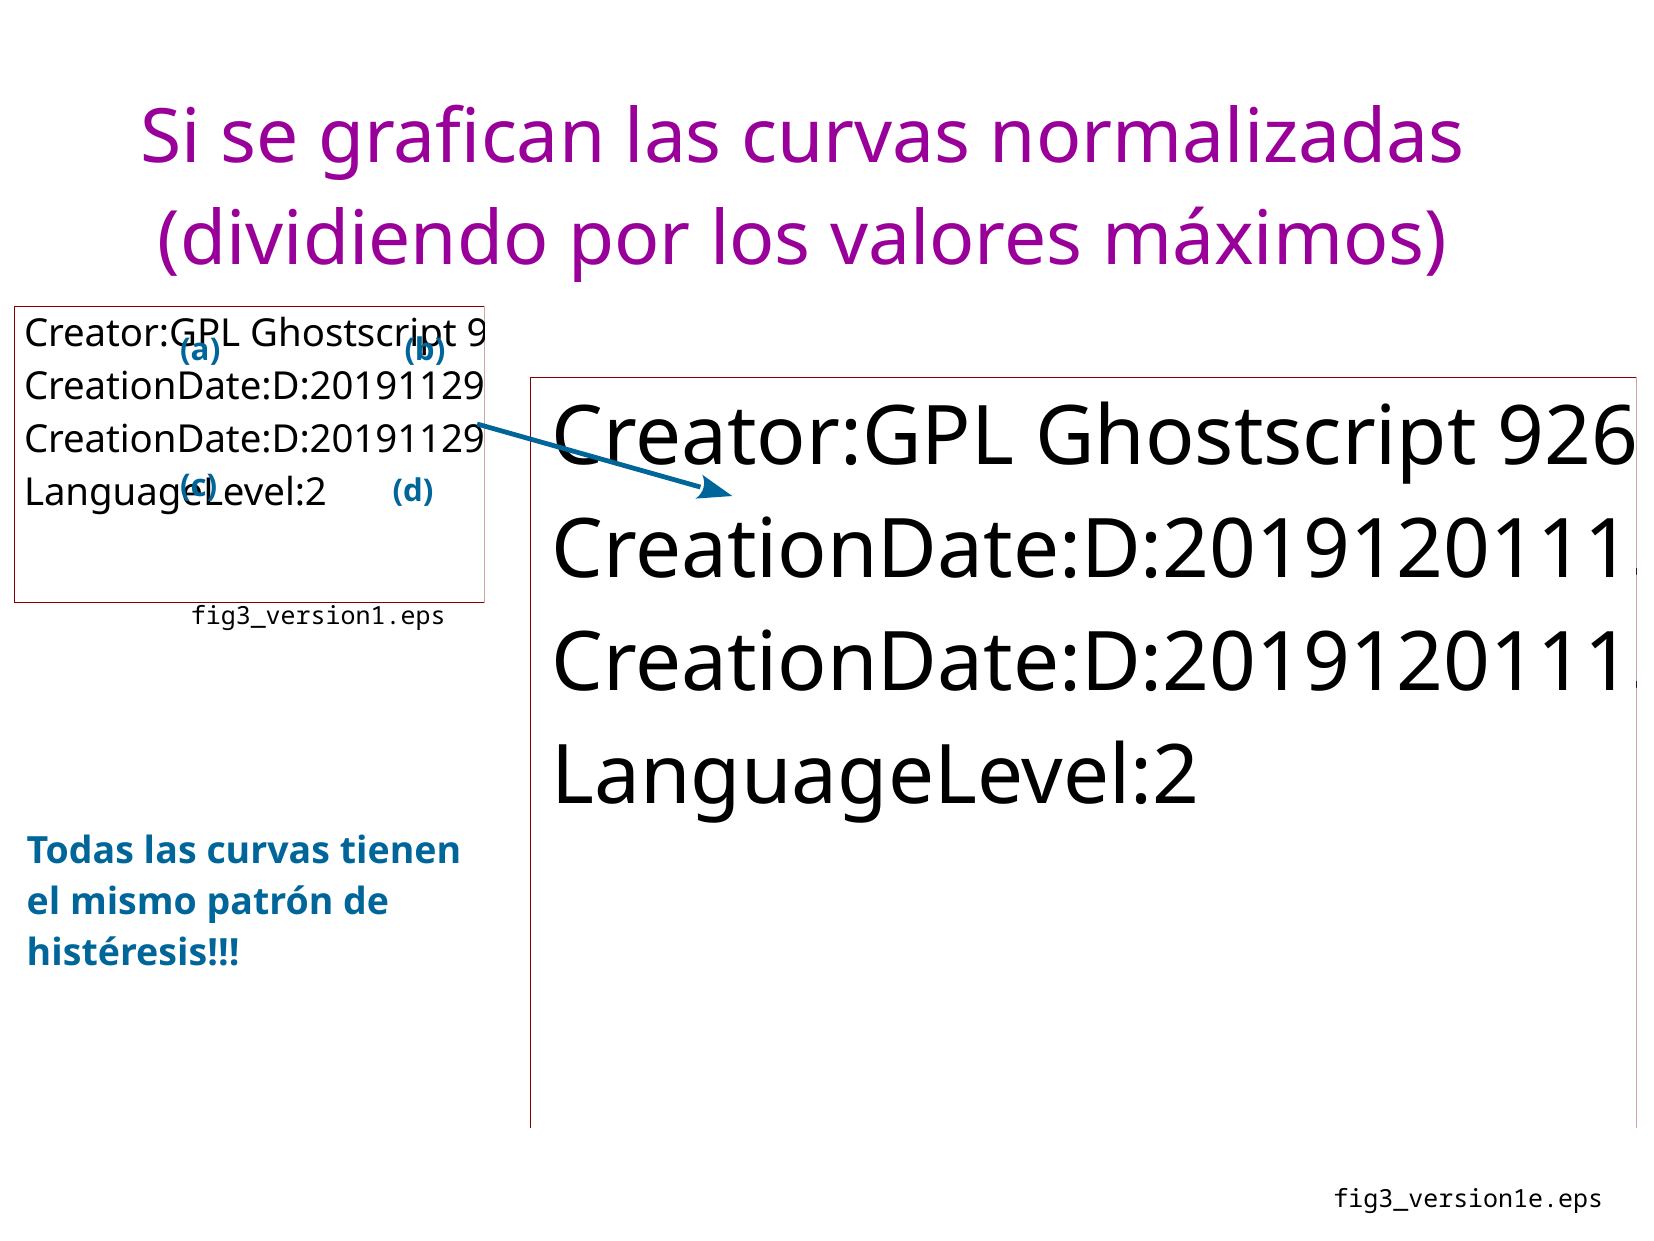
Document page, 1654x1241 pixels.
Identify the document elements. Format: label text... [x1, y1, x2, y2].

text_box (d) [377, 460, 497, 537]
picture [525, 372, 1637, 1128]
text_box fig3_version1e.eps [1169, 1173, 1619, 1217]
text_box (a) [165, 319, 284, 396]
text_box fig3_version1.eps [11, 590, 461, 634]
text_box Si se grafican las curvas normalizadas (dividiendo por los valores máximos) [23, 74, 1583, 284]
text_box (b) [389, 319, 497, 396]
text_box Todas las curvas tienen el mismo patrón de histéresis!!! [11, 816, 603, 1016]
text_box (c) [165, 455, 284, 532]
picture [11, 303, 485, 603]
